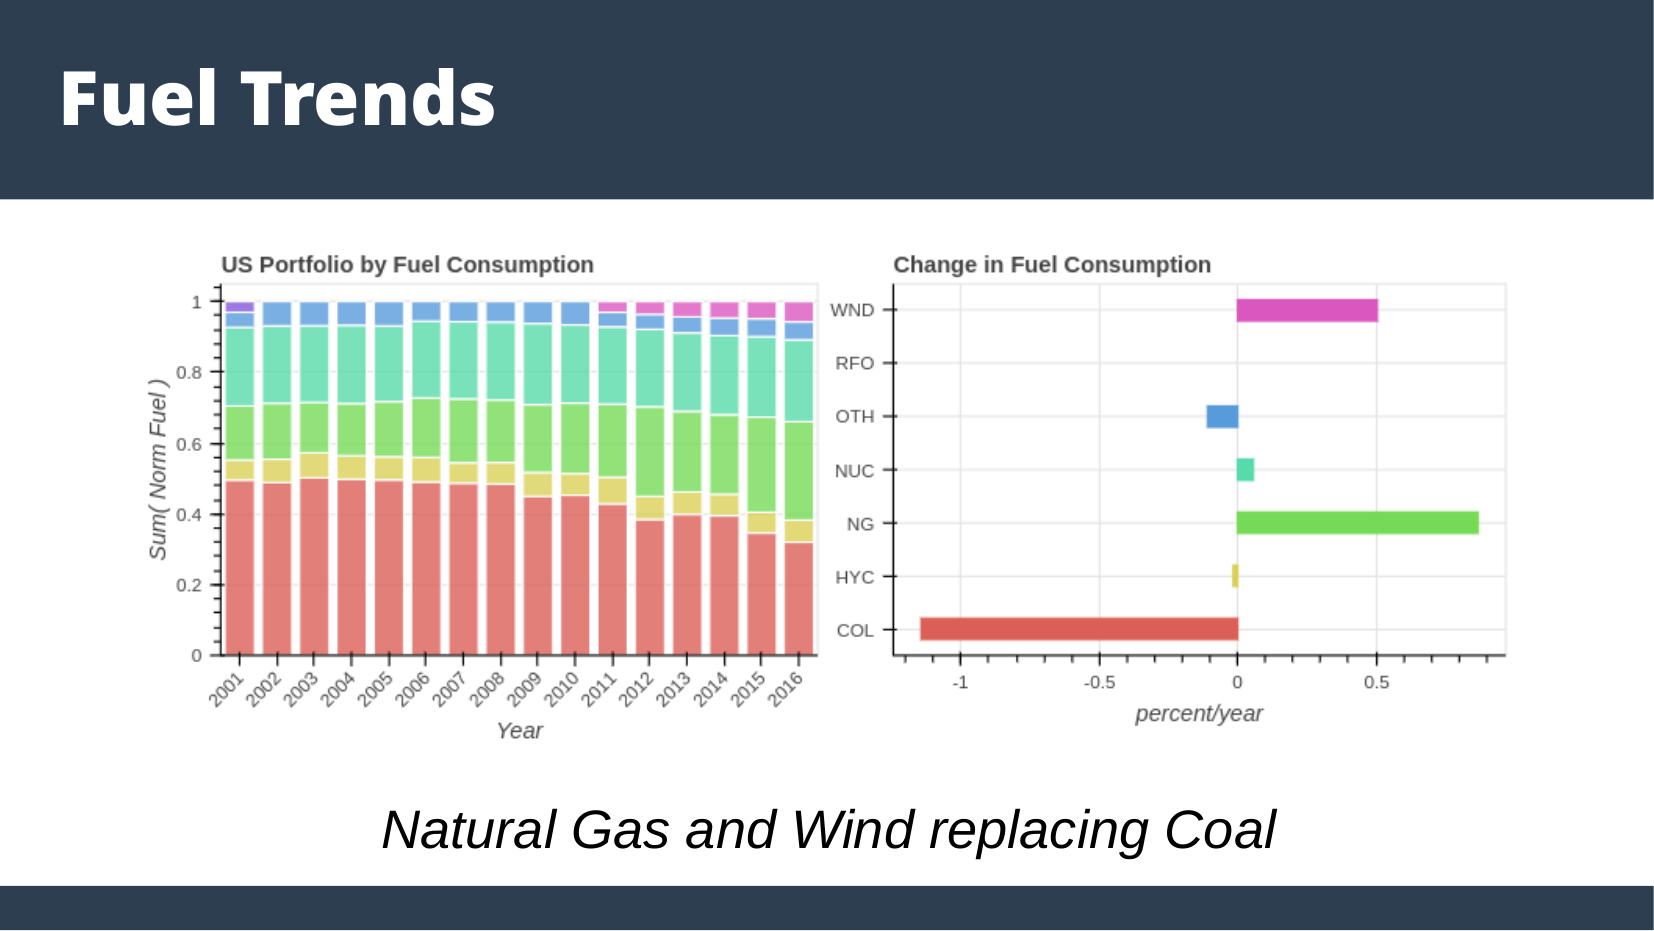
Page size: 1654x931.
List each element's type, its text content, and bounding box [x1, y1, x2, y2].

text_box Natural Gas and Wind replacing Coal [366, 792, 1360, 868]
picture [125, 243, 1531, 748]
title Fuel Trends [59, 37, 1595, 156]
